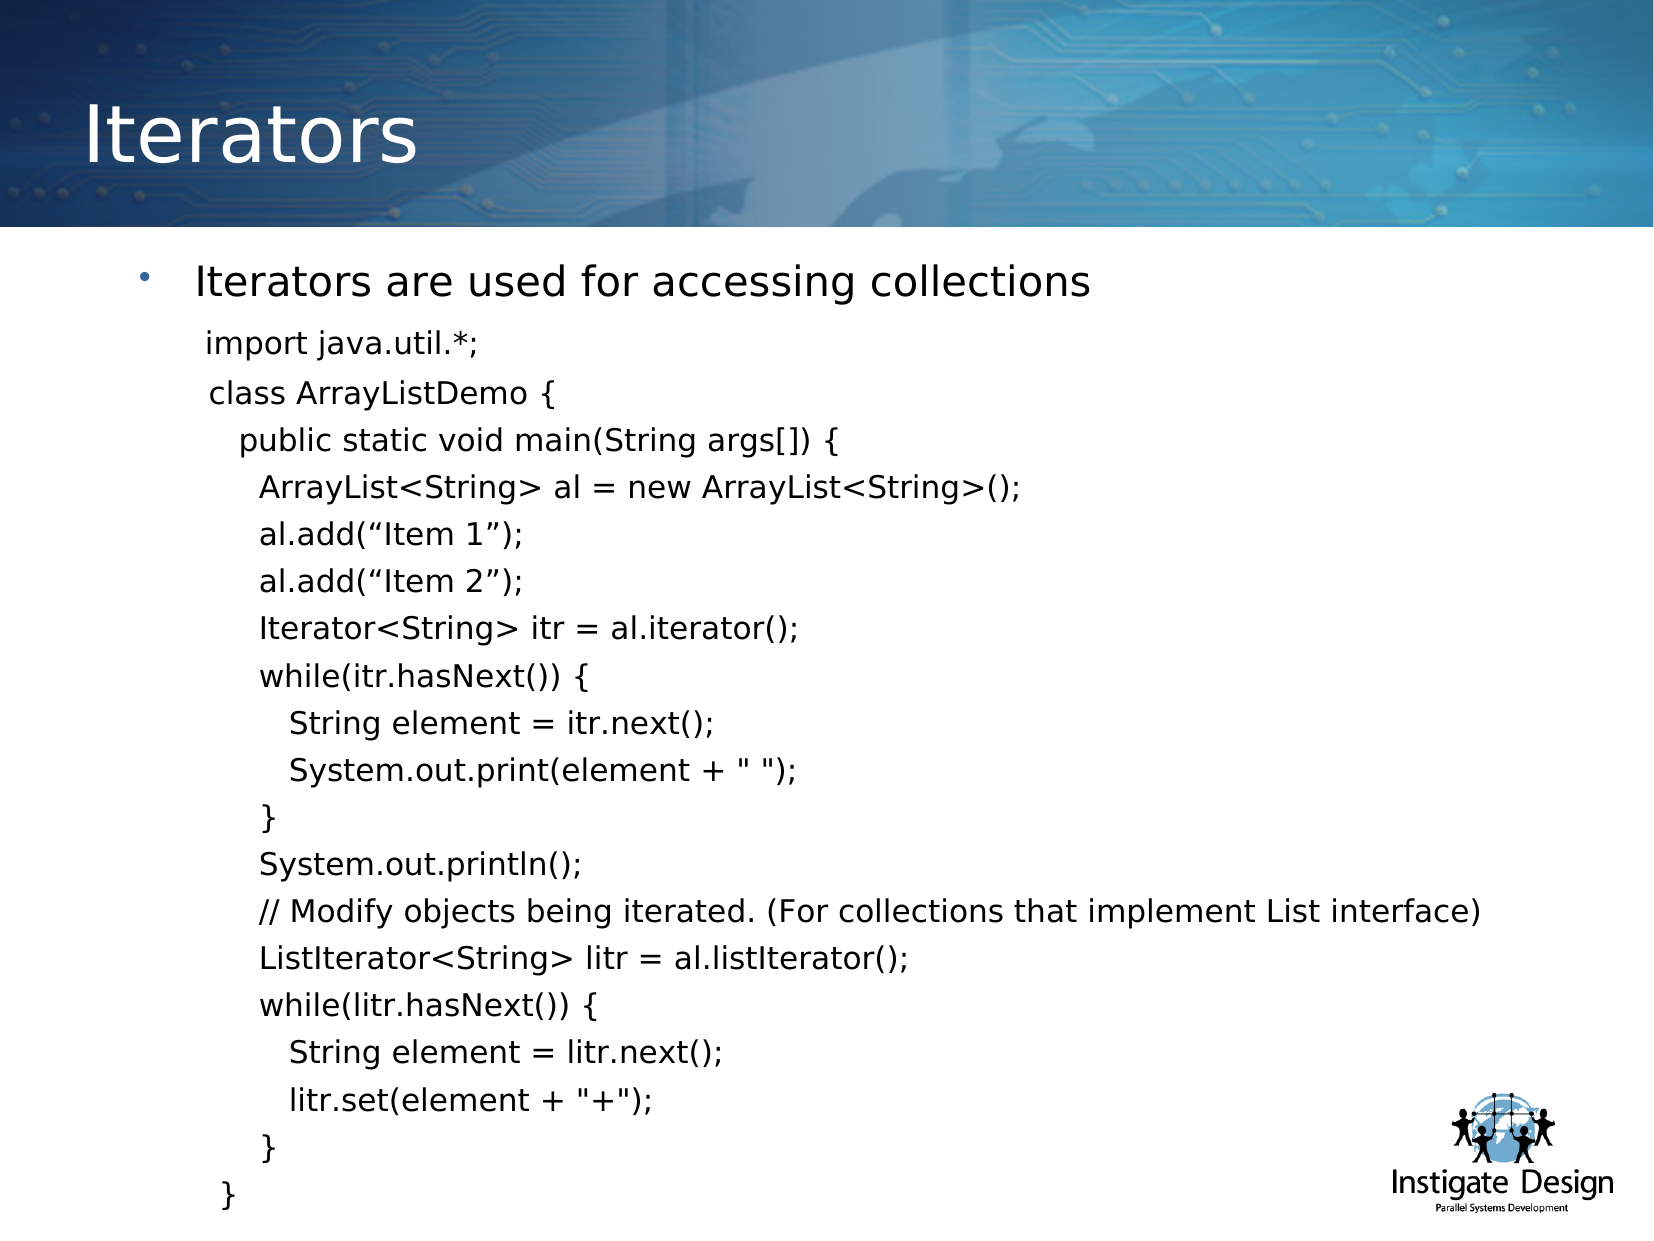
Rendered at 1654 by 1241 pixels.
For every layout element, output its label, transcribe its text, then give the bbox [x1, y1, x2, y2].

list Iterators are used for accessing collections import java.util.*; class ArrayListDemo { public static void main(String args[]) { ArrayList<String> al = new ArrayList<String>(); al.add(“Item 1”); al.add(“Item 2”); Iterator<String> itr = al.iterator(); while(itr.hasNext()) { String element = itr.next(); System.out.print(element + " "); } System.out.println(); // Modify objects being iterated. (For collections that implement List interface) ListIterator<String> litr = al.listIterator(); while(litr.hasNext()) { String element = litr.next(); litr.set(element + "+"); } } [82, 261, 1571, 1217]
title Iterators [82, 49, 1570, 228]
picture [1571, 1093, 1613, 1213]
picture [0, 0, 1654, 227]
